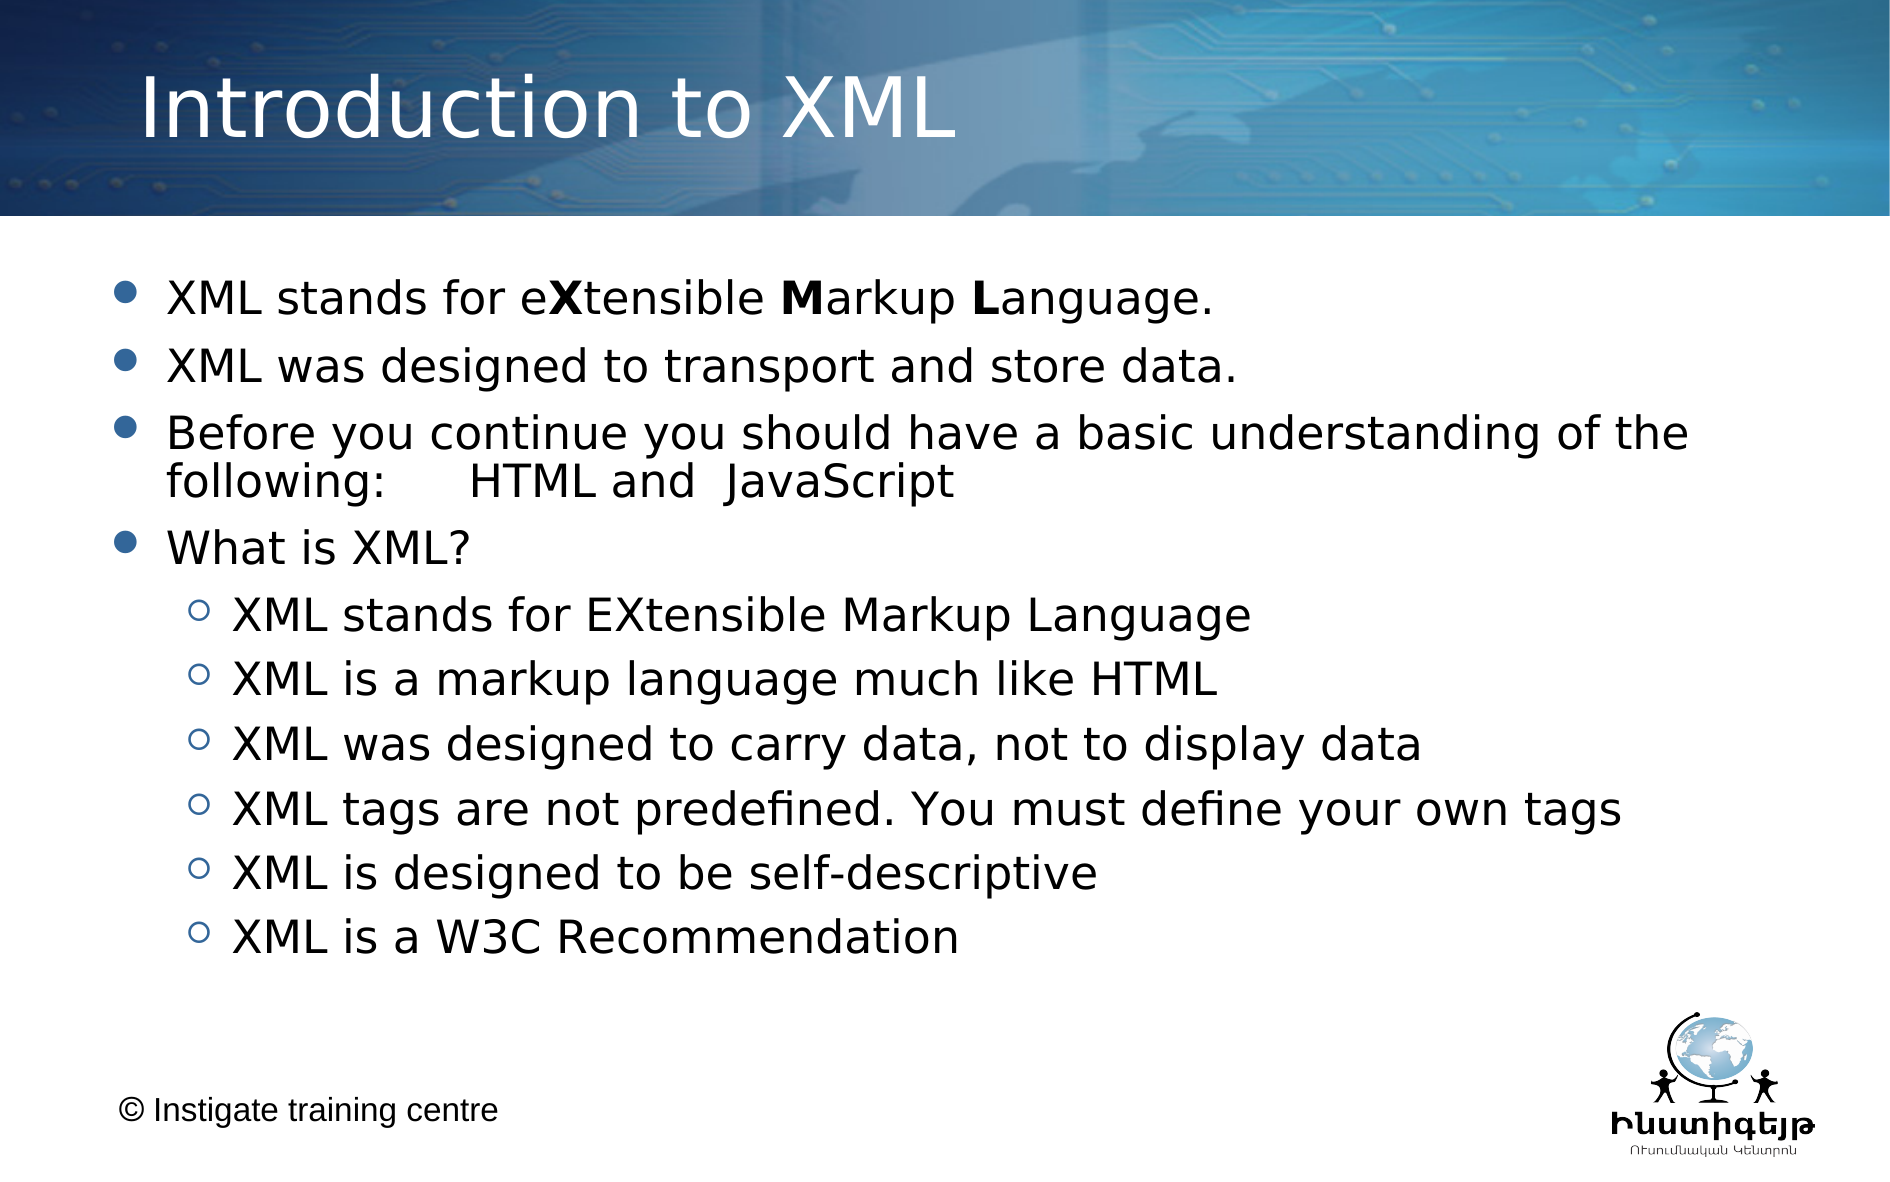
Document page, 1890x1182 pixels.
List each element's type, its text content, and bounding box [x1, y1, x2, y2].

picture [1612, 1012, 1815, 1157]
picture [0, 0, 1890, 216]
list XML stands for eXtensible Markup Language. XML was designed to transport and store data. Before you continue you should have a basic understanding of the following: HTML and JavaScript What is XML? XML stands for EXtensible Markup Language XML is a markup language much like HTML XML was designed to carry data, not to display data XML tags are not predefined. You must define your own tags XML is designed to be self-descriptive XML is a W3C Recommendation [110, 276, 1801, 301]
